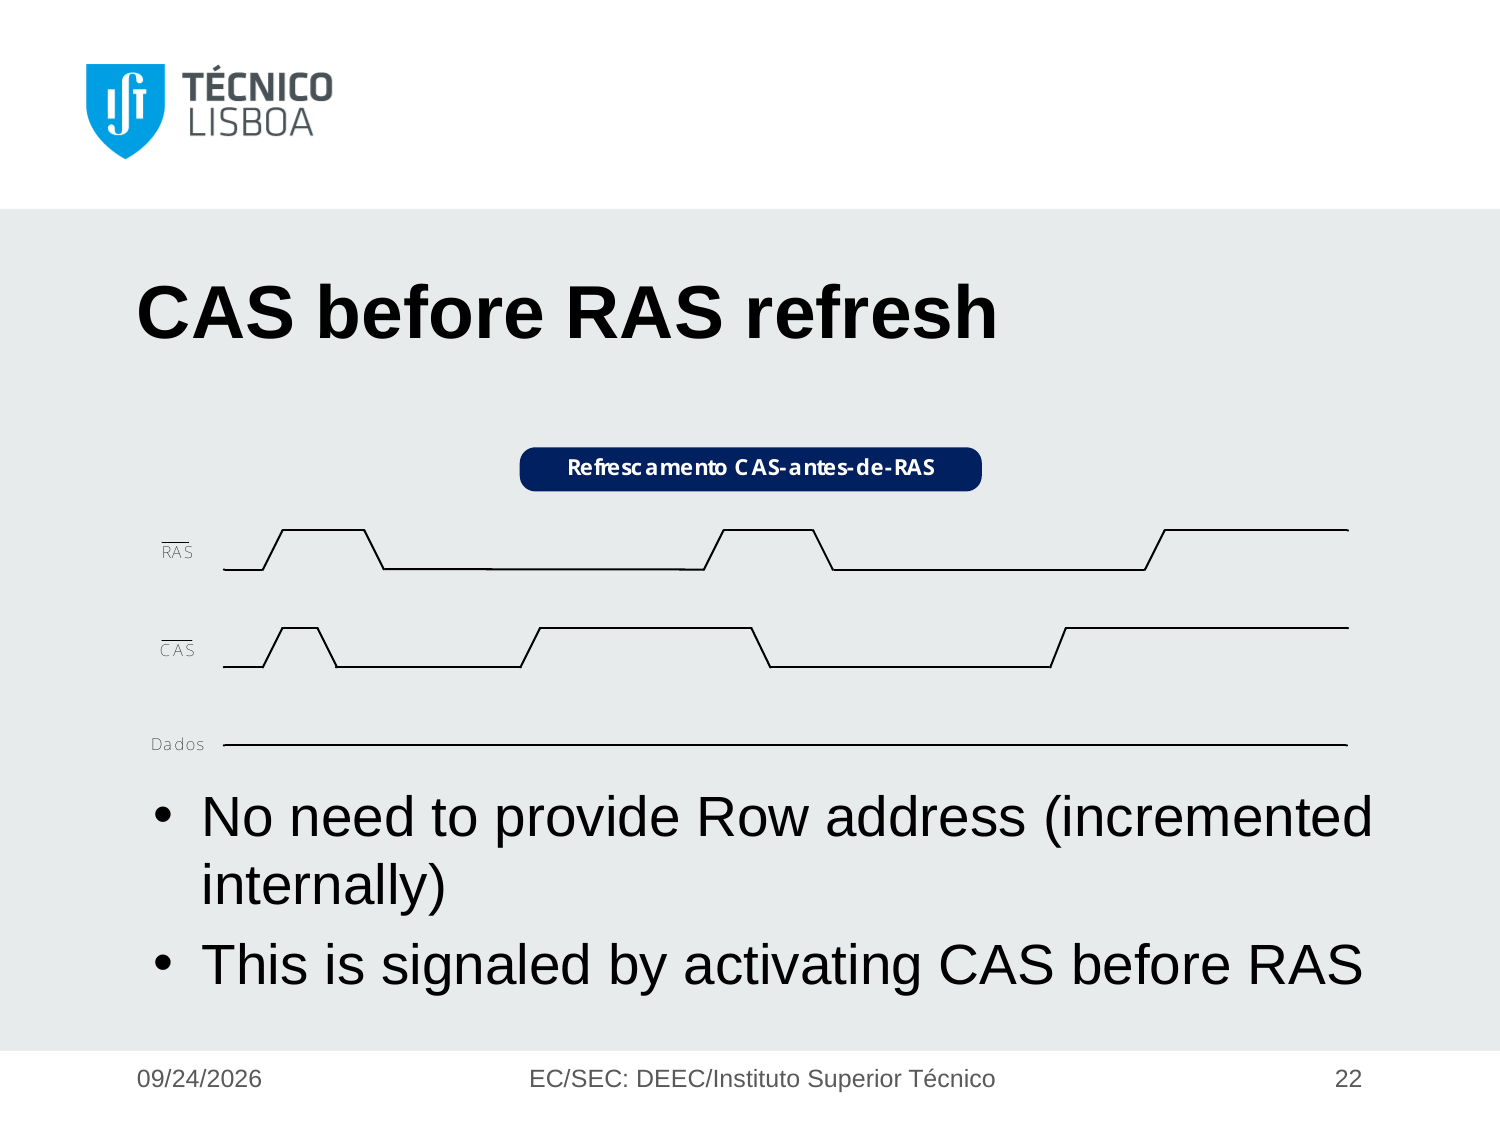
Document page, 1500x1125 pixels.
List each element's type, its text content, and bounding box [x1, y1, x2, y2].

footer EC/SEC: DEEC/Instituto Superior Técnico [512, 1052, 1021, 1103]
slide_number 11/22/2018 [121, 1052, 425, 1103]
picture [0, 0, 1500, 1125]
title CAS before RAS refresh [121, 237, 1378, 381]
slide_number <number> [1077, 1052, 1378, 1103]
text_box No need to provide Row address (incremented internally) This is signaled by activating CAS before RAS [138, 772, 1395, 1034]
